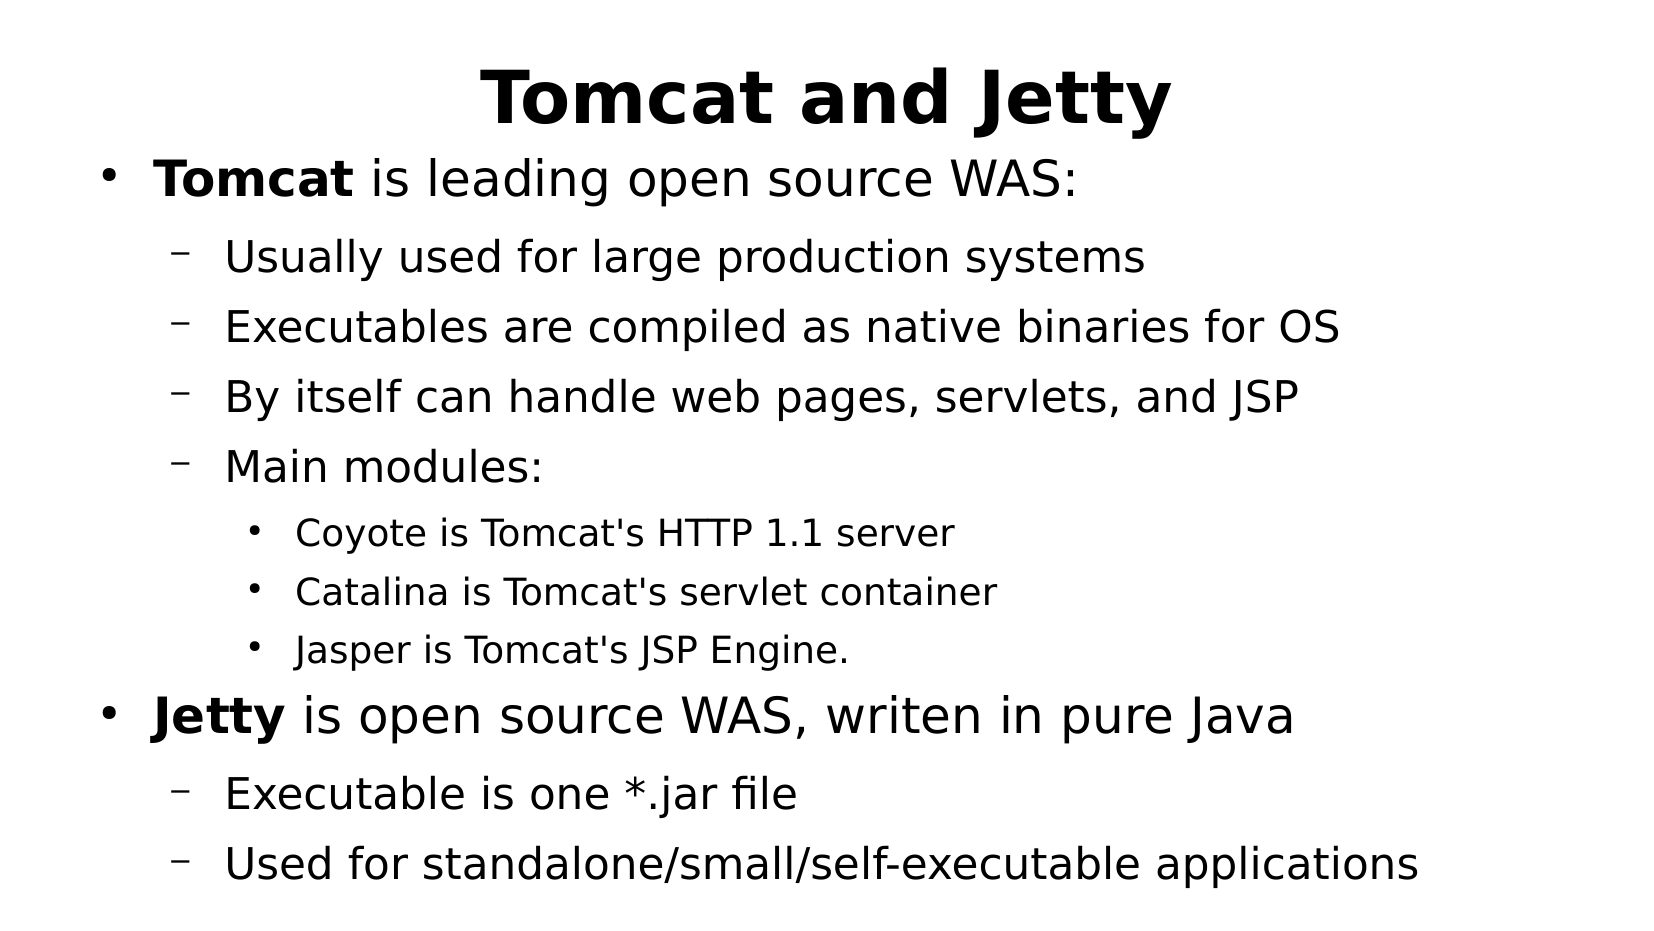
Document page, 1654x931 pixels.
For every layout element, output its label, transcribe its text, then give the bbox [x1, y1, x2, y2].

title Tomcat and Jetty [82, 37, 1571, 146]
list Tomcat is leading open source WAS: Usually used for large production systems Executables are compiled as native binaries for OS By itself can handle web pages, servlets, and JSP Main modules: Coyote is Tomcat's HTTP 1.1 server Catalina is Tomcat's servlet container Jasper is Tomcat's JSP Engine. Jetty is open source WAS, writen in pure Java Executable is one *.jar file Used for standalone/small/self-executable applications [82, 146, 1630, 913]
